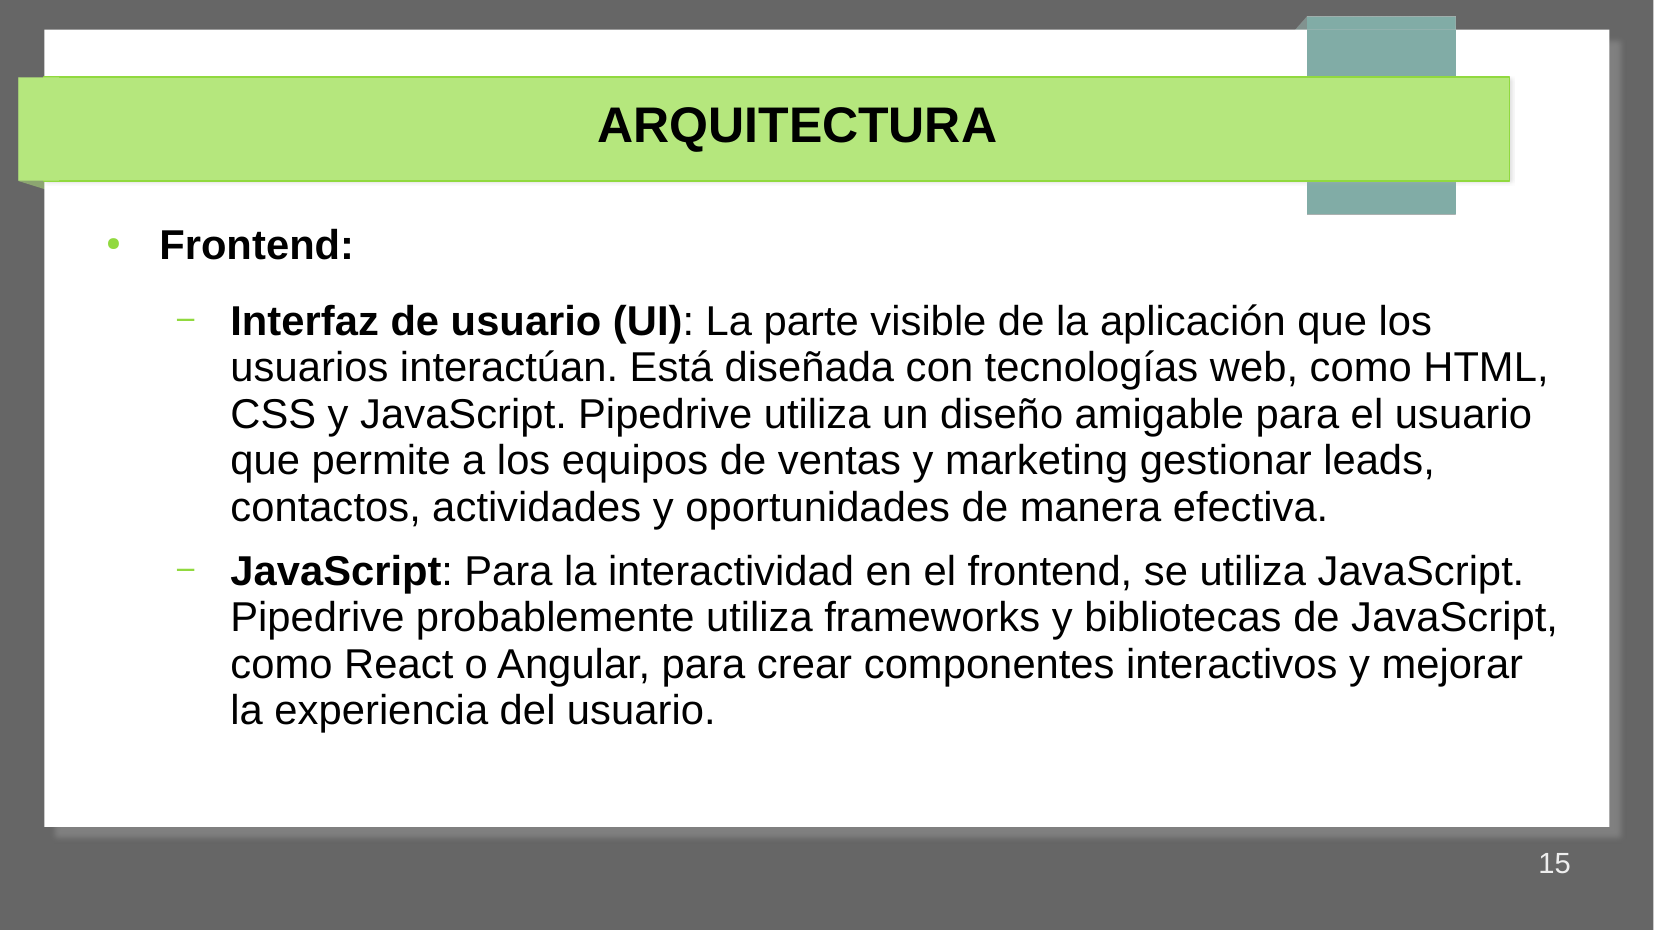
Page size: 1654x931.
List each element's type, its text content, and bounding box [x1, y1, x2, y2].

list Frontend: Interfaz de usuario (UI): La parte visible de la aplicación que los usuarios interactúan. Está diseñada con tecnologías web, como HTML, CSS y JavaScript. Pipedrive utiliza un diseño amigable para el usuario que permite a los equipos de ventas y marketing gestionar leads, contactos, actividades y oportunidades de manera efectiva. JavaScript: Para la interactividad en el frontend, se utiliza JavaScript. Pipedrive probablemente utiliza frameworks y bibliotecas de JavaScript, como React o Angular, para crear componentes interactivos y mejorar la experiencia del usuario. [88, 221, 1565, 813]
title ARQUITECTURA [88, 73, 1506, 178]
